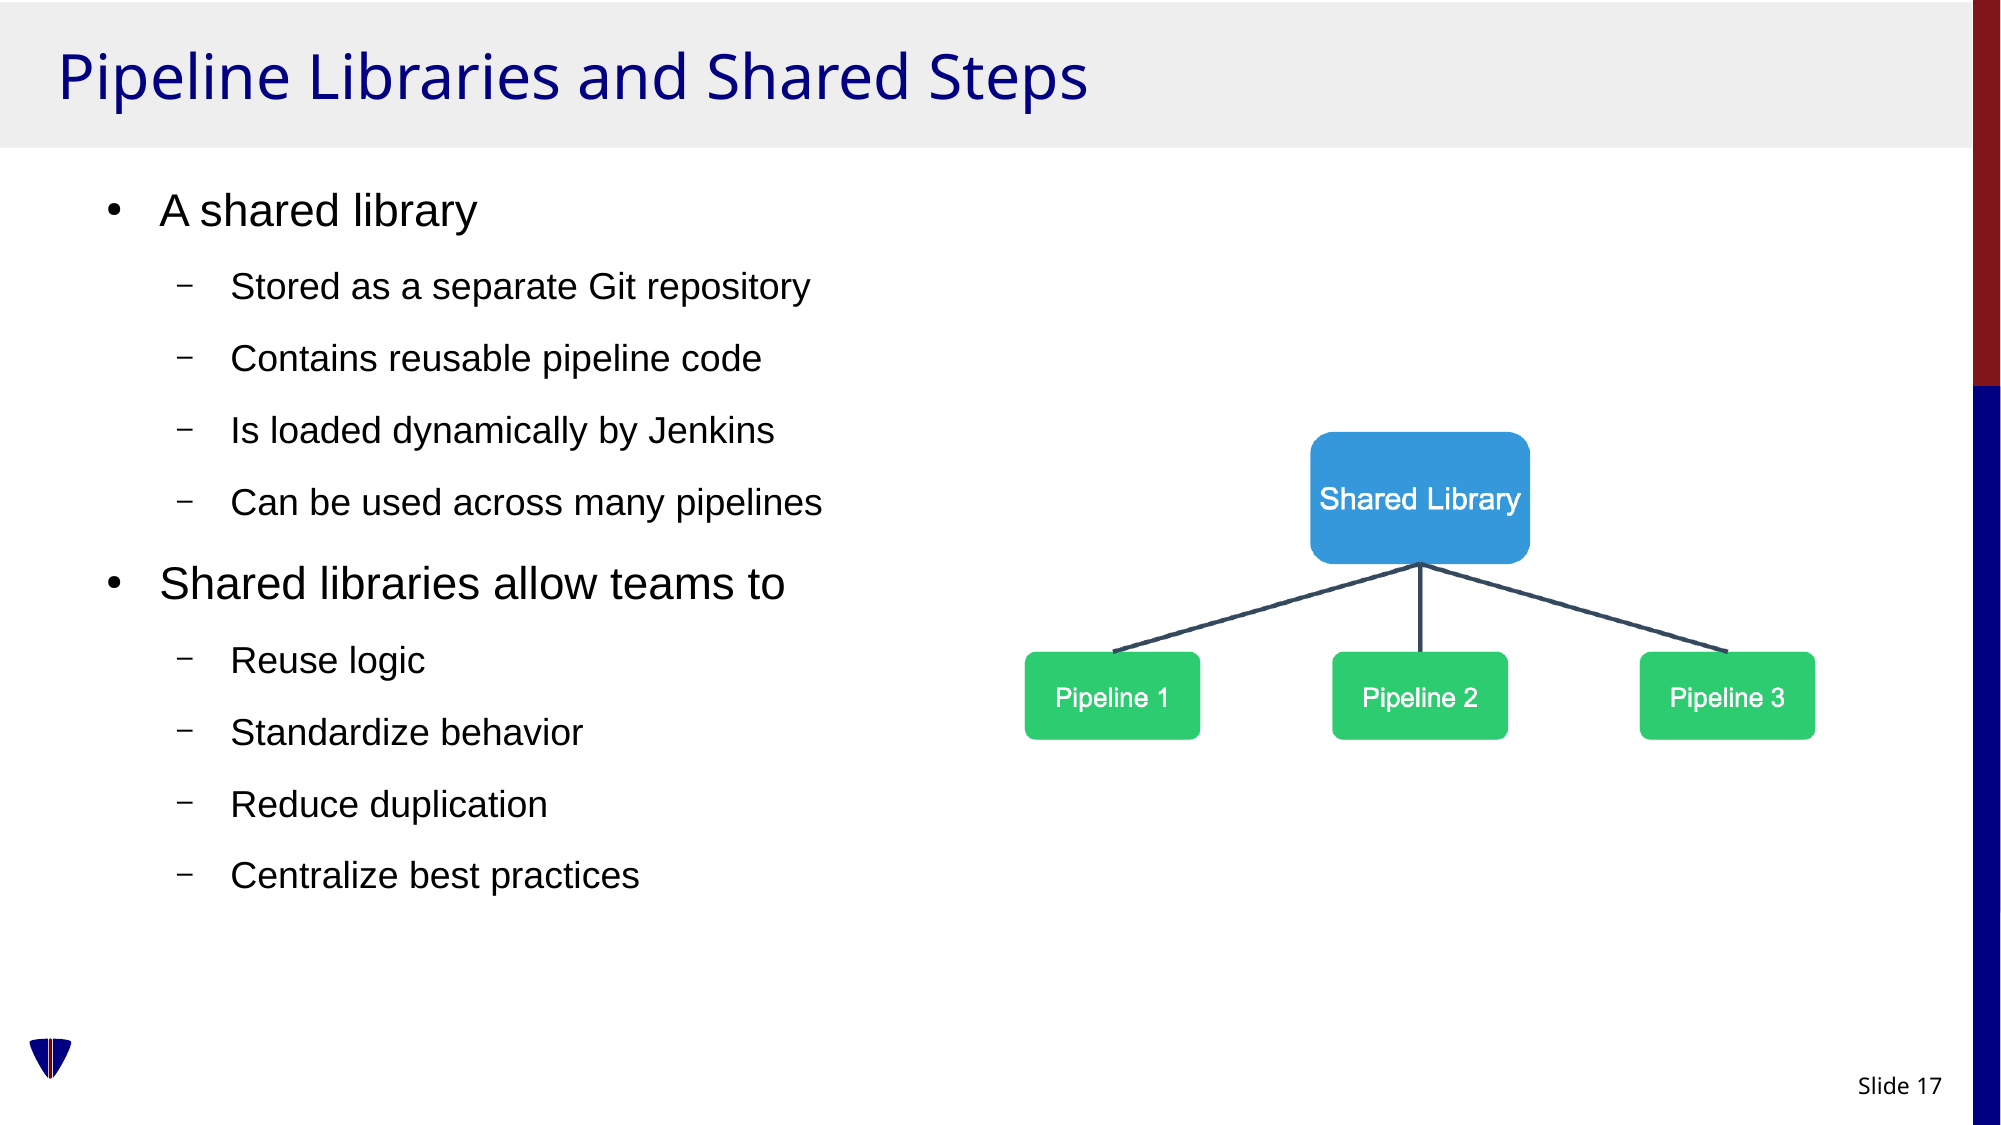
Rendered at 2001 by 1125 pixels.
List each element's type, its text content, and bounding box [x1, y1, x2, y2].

picture [974, 413, 1861, 760]
title Pipeline Libraries and Shared Steps [0, 2, 1973, 148]
list A shared library Stored as a separate Git repository Contains reusable pipeline code Is loaded dynamically by Jenkins Can be used across many pipelines Shared libraries allow teams to Reuse logic Standardize behavior Reduce duplication Centralize best practices [88, 177, 886, 1034]
